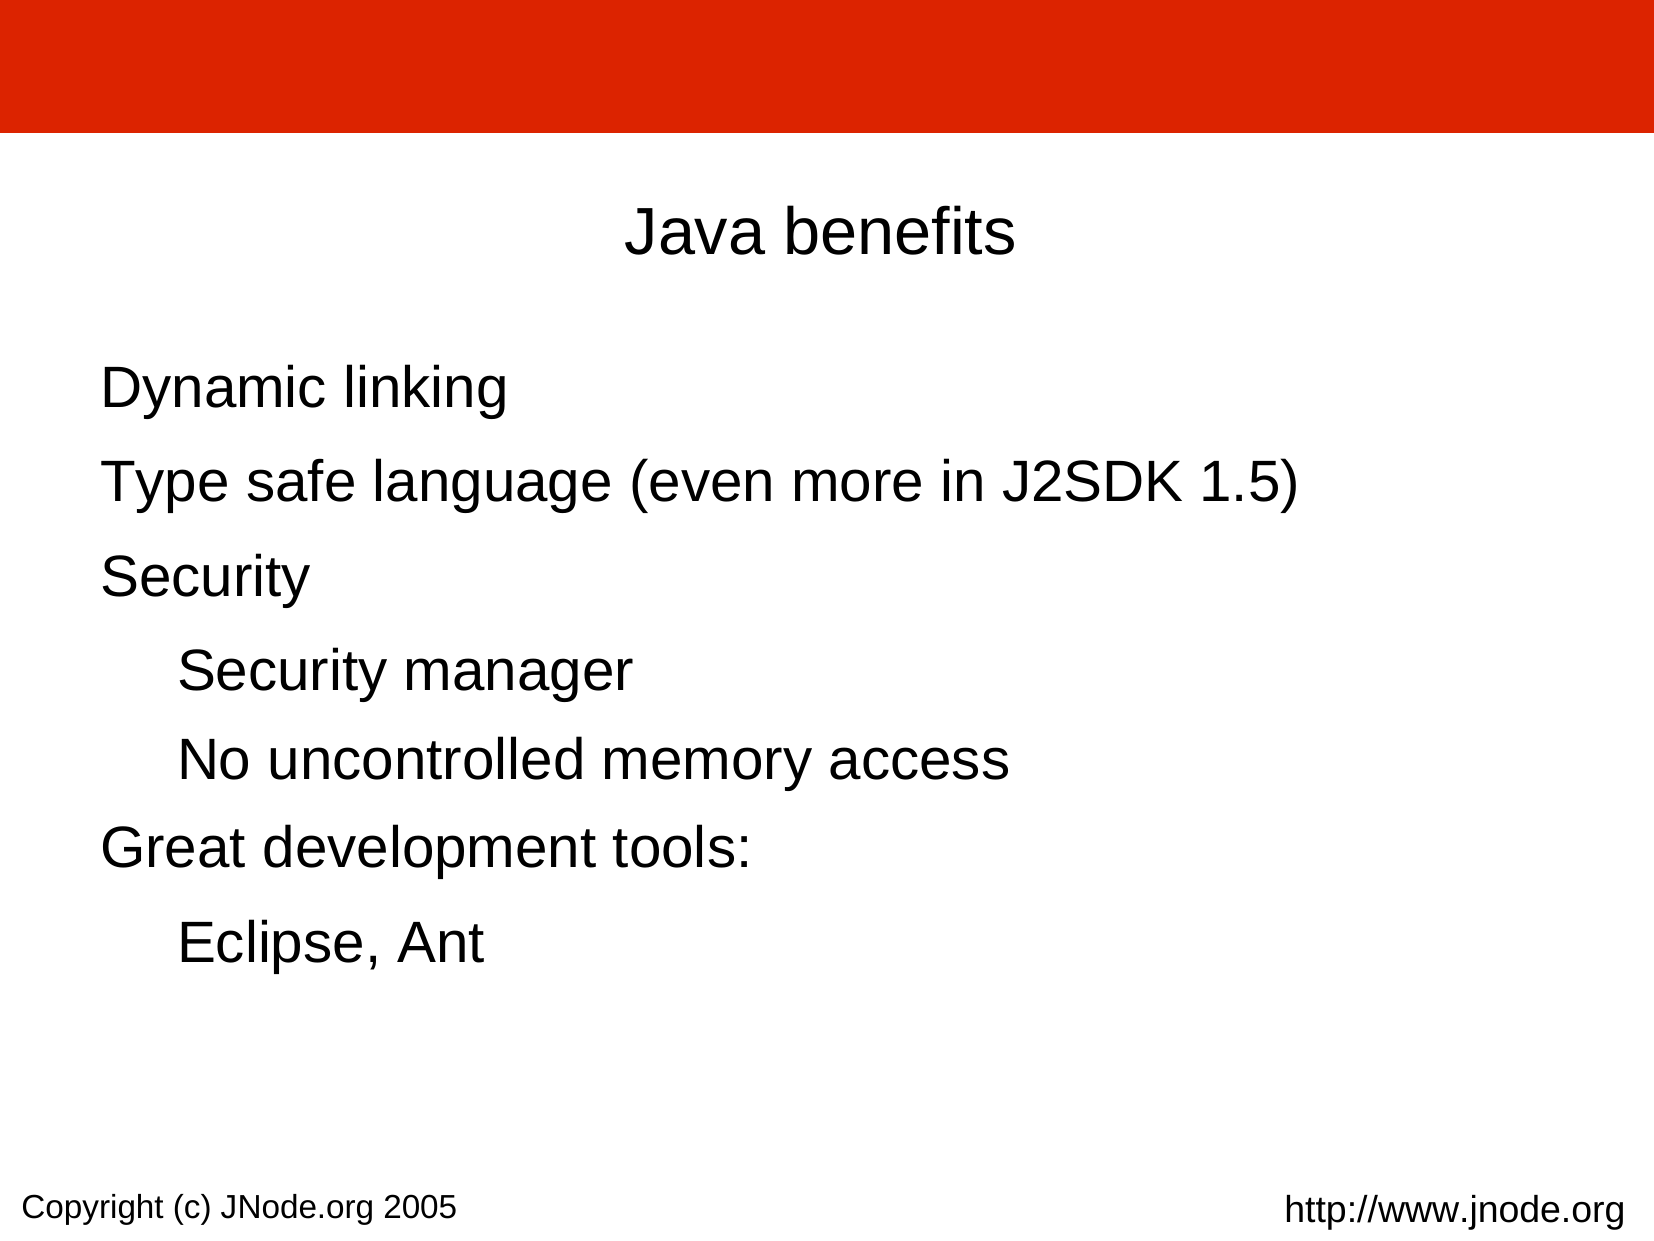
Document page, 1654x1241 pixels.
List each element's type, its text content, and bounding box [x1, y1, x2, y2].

list Dynamic linking Type safe language (even more in J2SDK 1.5) Security Security manager No uncontrolled memory access Great development tools: Eclipse, Ant [82, 354, 1571, 1109]
title Java benefits [76, 147, 1565, 316]
